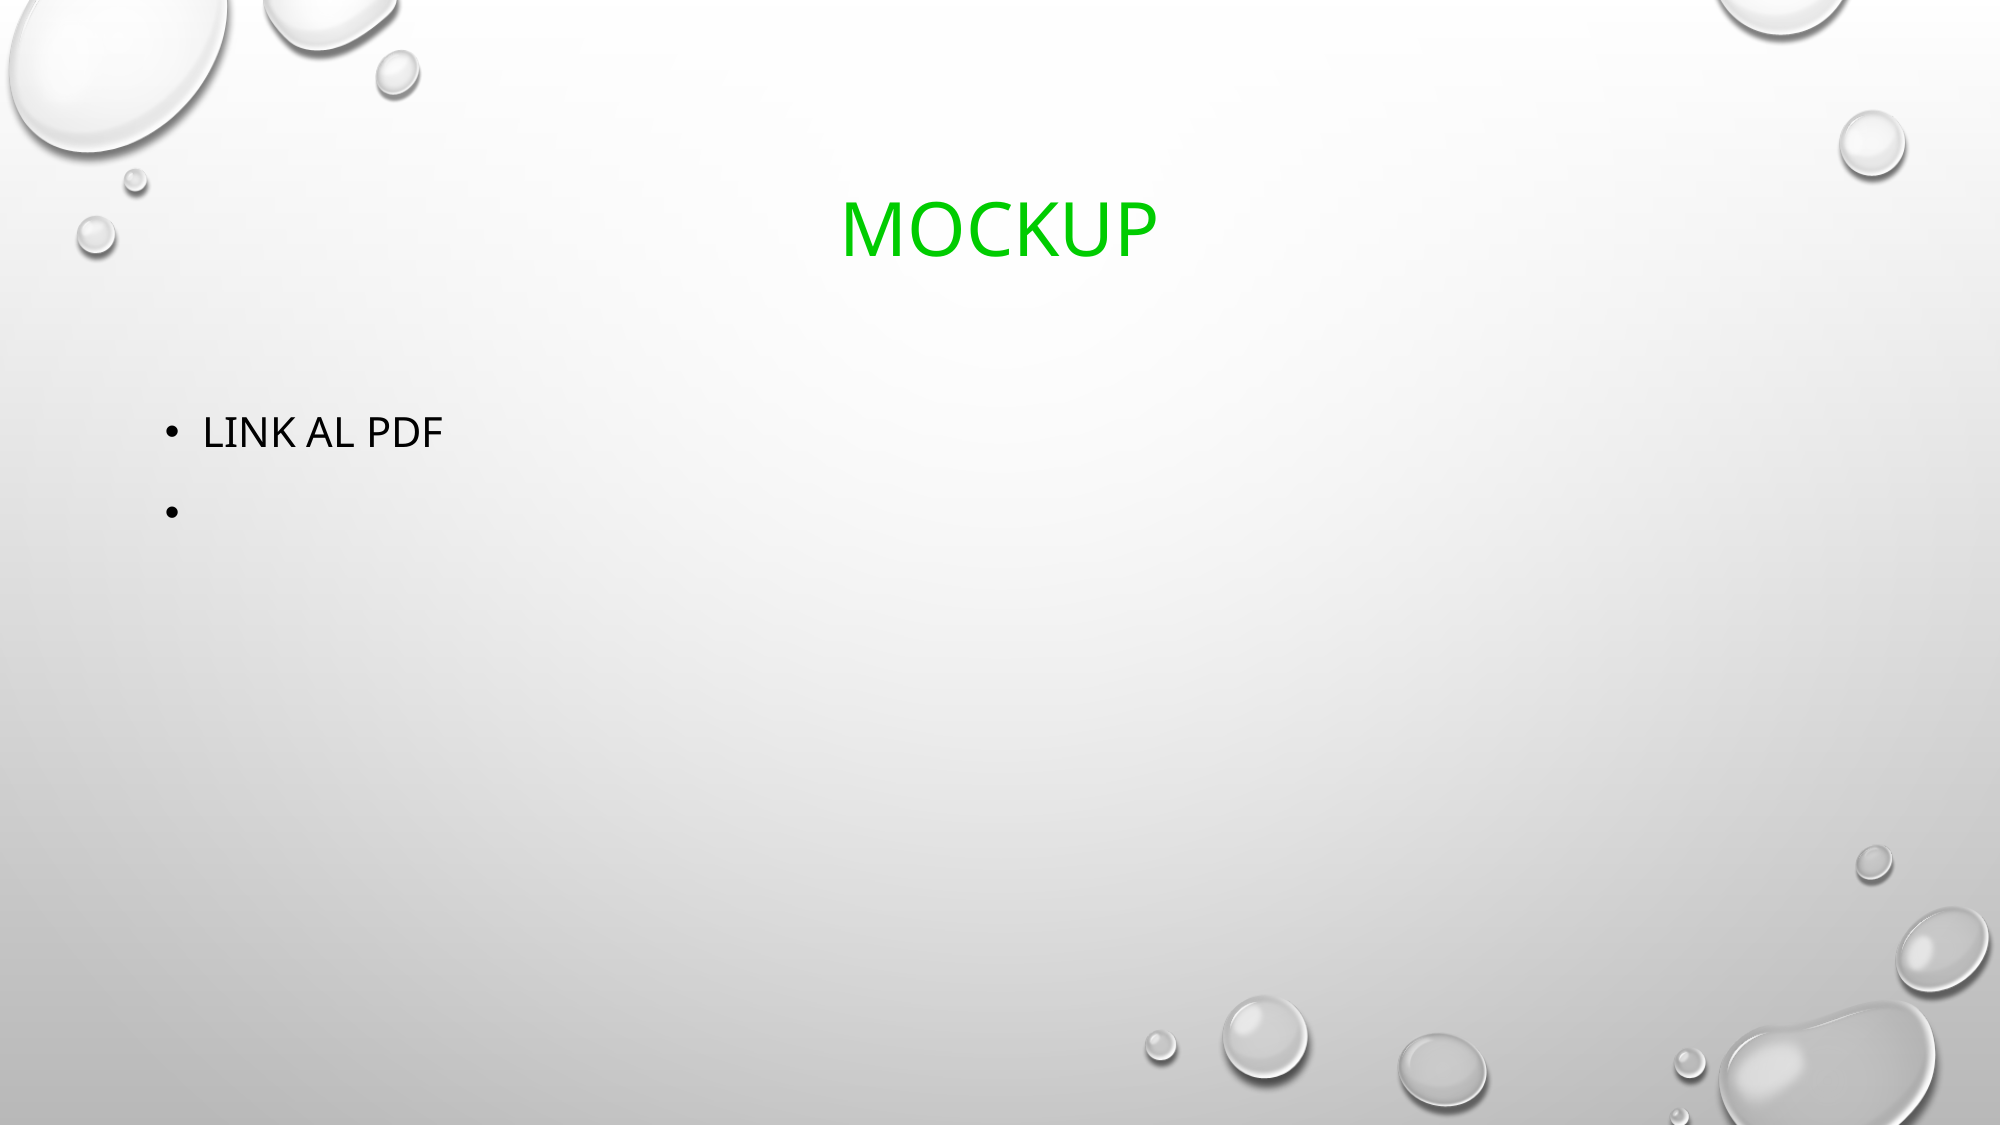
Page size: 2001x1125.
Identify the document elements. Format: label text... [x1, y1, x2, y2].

title Mockup [149, 101, 1851, 364]
list Link al pdf [149, 388, 1850, 950]
